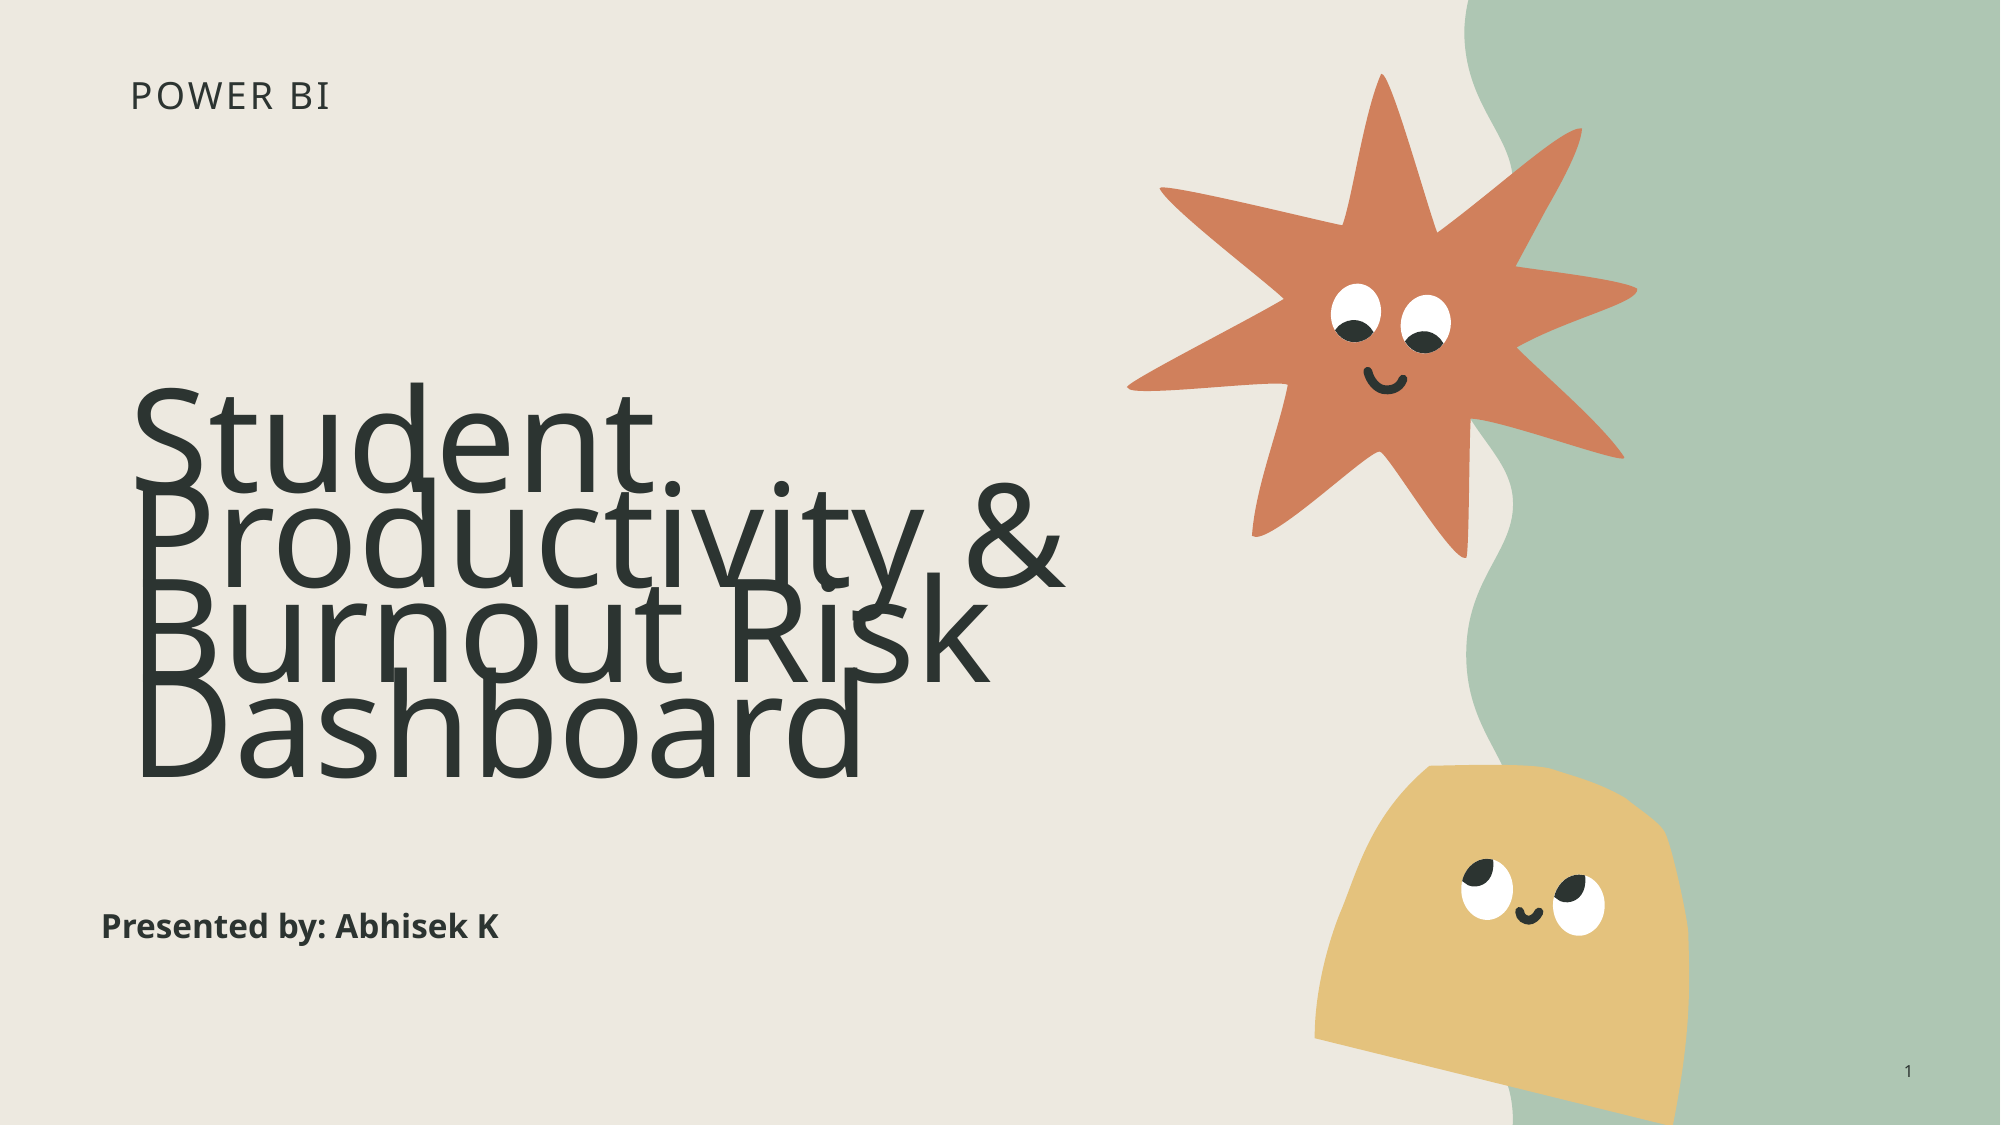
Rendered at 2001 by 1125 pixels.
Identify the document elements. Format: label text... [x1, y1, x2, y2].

slide_number 1 [1888, 1042, 1970, 1103]
footer Power BI [114, 41, 883, 148]
title Student Productivity & Burnout Risk Dashboard [114, 324, 1082, 805]
subtitle Presented by: Abhisek K [85, 889, 932, 1082]
